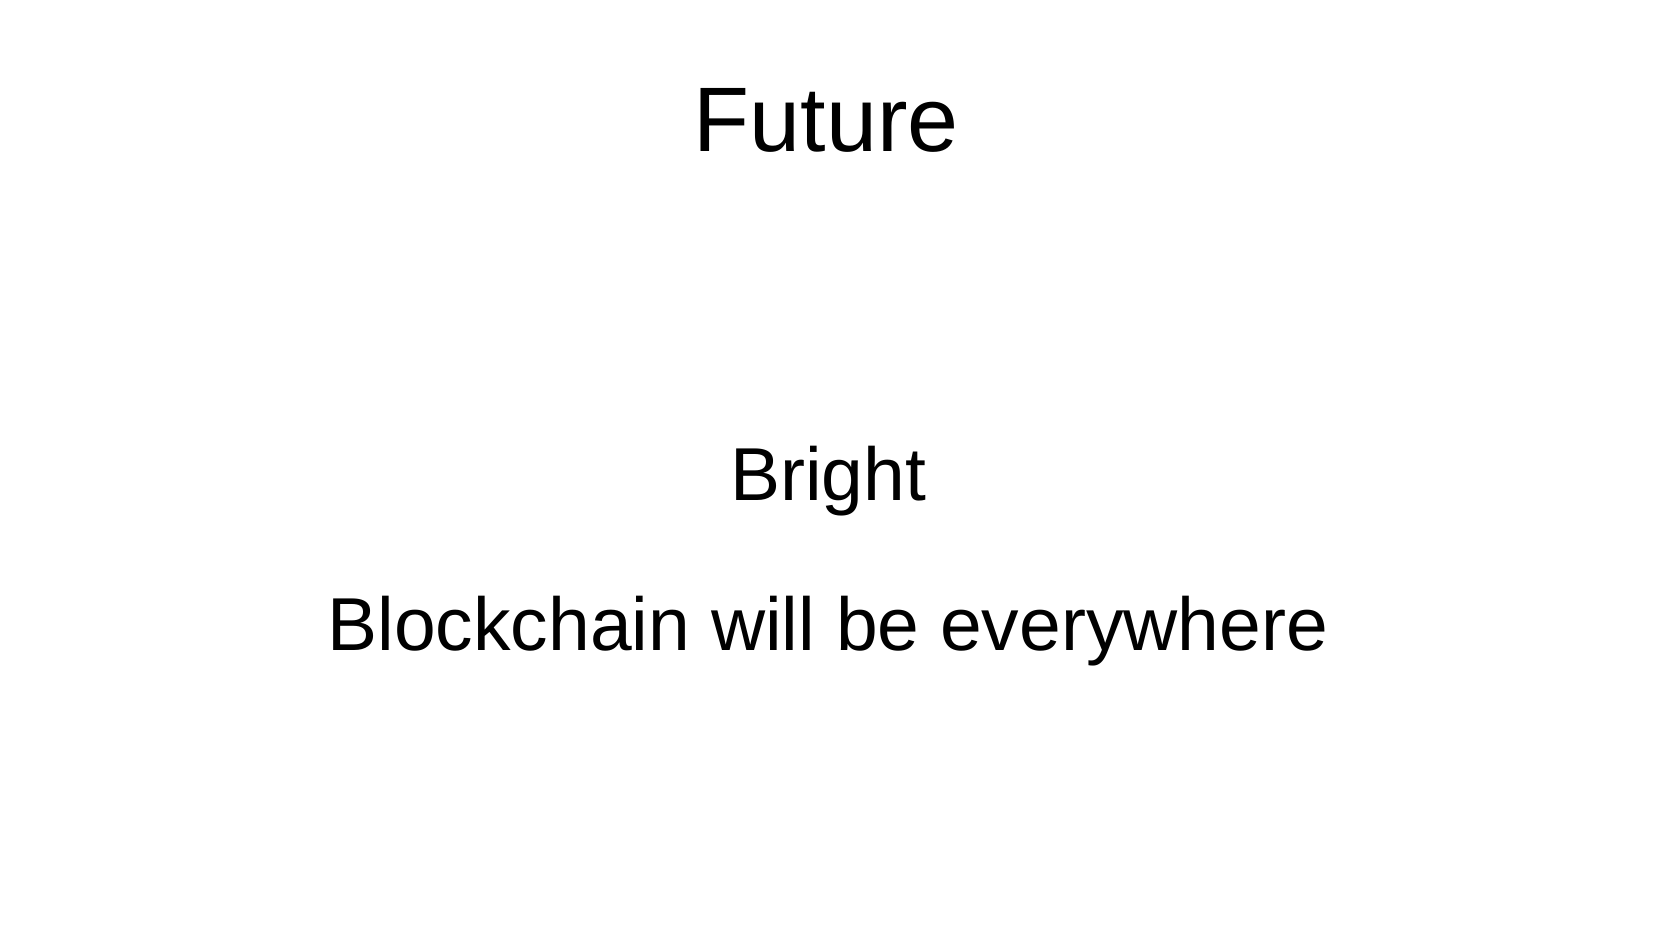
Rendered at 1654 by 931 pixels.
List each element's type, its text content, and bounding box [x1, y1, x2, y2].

title Bright [84, 395, 1572, 545]
title Blockchain will be everywhere [84, 545, 1572, 696]
title Future [82, 37, 1571, 192]
